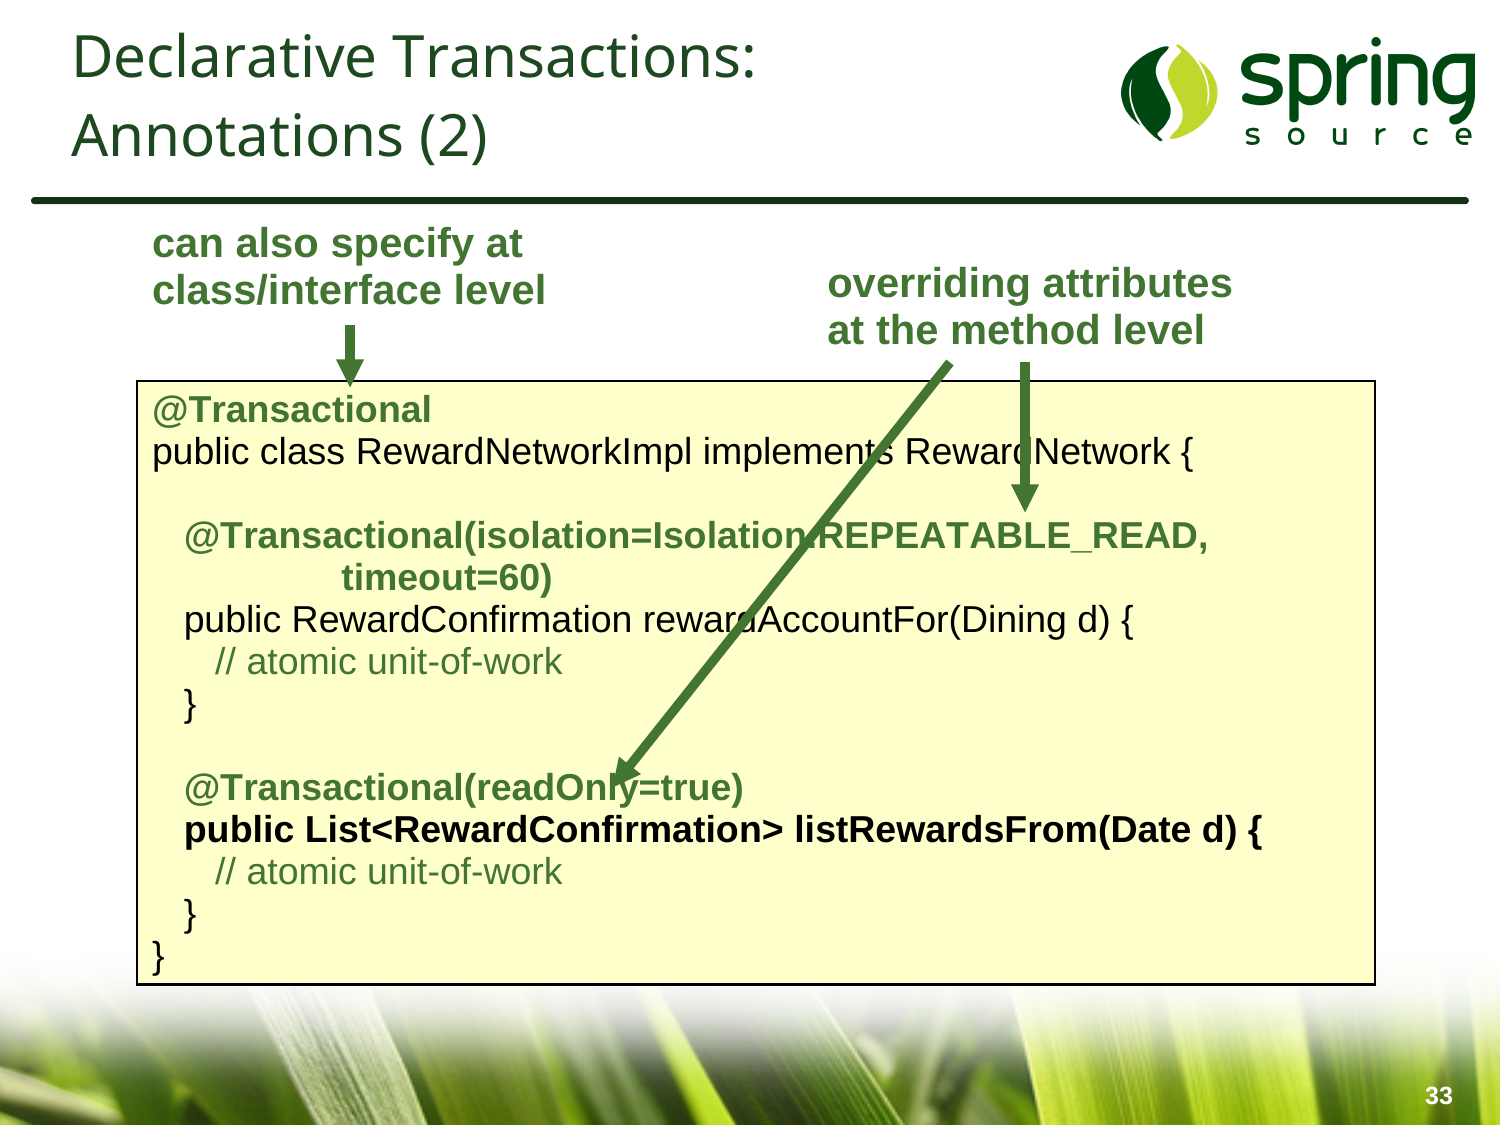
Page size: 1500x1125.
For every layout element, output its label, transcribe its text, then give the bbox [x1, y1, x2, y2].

text_box can also specify at class/interface level [137, 212, 638, 321]
title Declarative Transactions: Annotations (2) [56, 13, 1089, 176]
picture [1121, 37, 1475, 145]
picture [0, 944, 1500, 1125]
text_box overriding attributes at the method level [812, 252, 1287, 361]
text_box @Transactional public class RewardNetworkImpl implements RewardNetwork { @Transactional(isolation=Isolation.REPEATABLE_READ, timeout=60) public RewardConfirmation rewardAccountFor(Dining d) { // atomic unit-of-work } @Transactional(readOnly=true) public List<RewardConfirmation> listRewardsFrom(Date d) { // atomic unit-of-work } } [137, 381, 1375, 985]
